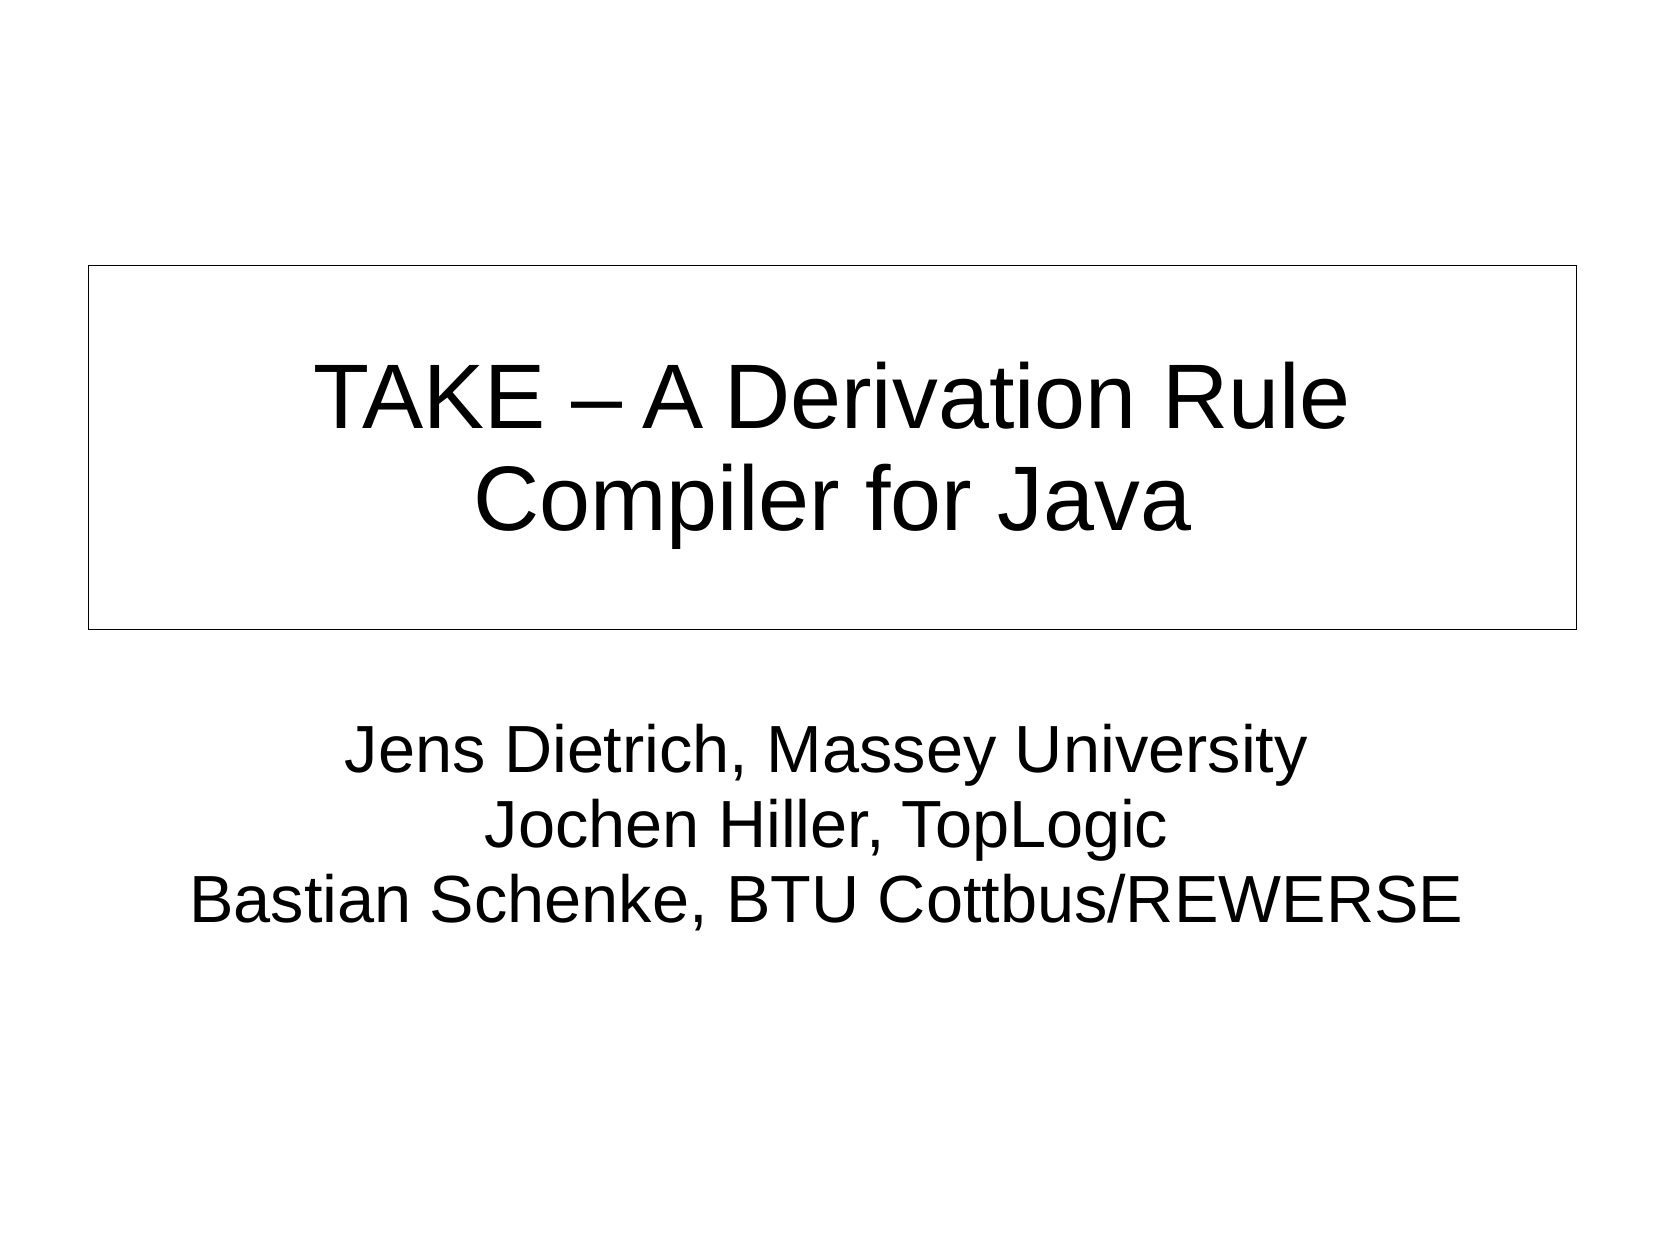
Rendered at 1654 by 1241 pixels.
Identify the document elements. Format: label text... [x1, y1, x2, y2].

subtitle Jens Dietrich, Massey University Jochen Hiller, TopLogic Bastian Schenke, BTU Cottbus/REWERSE [82, 472, 1571, 1102]
title TAKE – A Derivation Rule Compiler for Java [88, 265, 1577, 630]
